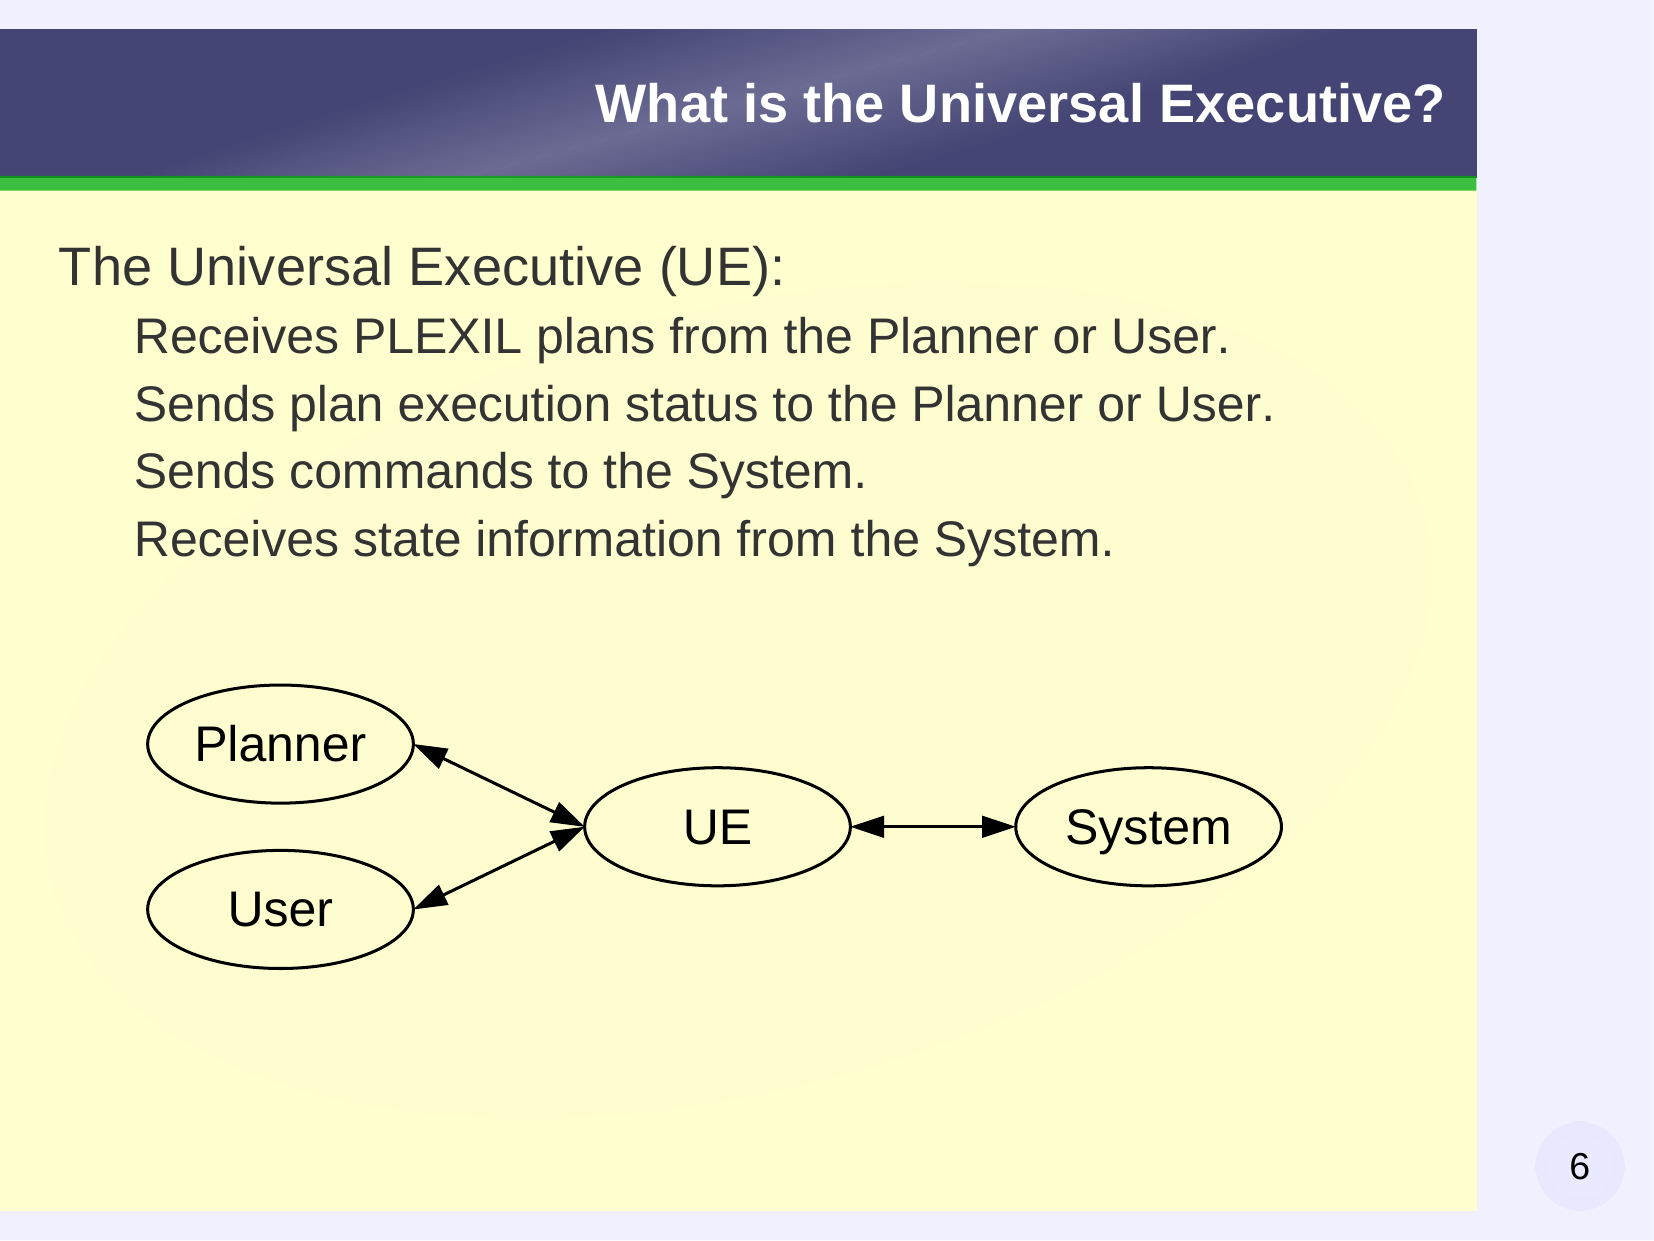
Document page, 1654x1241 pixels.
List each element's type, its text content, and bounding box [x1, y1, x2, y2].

text_box UE [584, 767, 851, 886]
text_box User [147, 850, 414, 969]
title What is the Universal Executive? [29, 59, 1447, 148]
text_box System [1015, 767, 1282, 886]
list The Universal Executive (UE): Receives PLEXIL plans from the Planner or User. Sends plan execution status to the Planner or User. Sends commands to the System. Receives state information from the System. [59, 236, 1418, 1182]
text_box Planner [147, 685, 414, 804]
